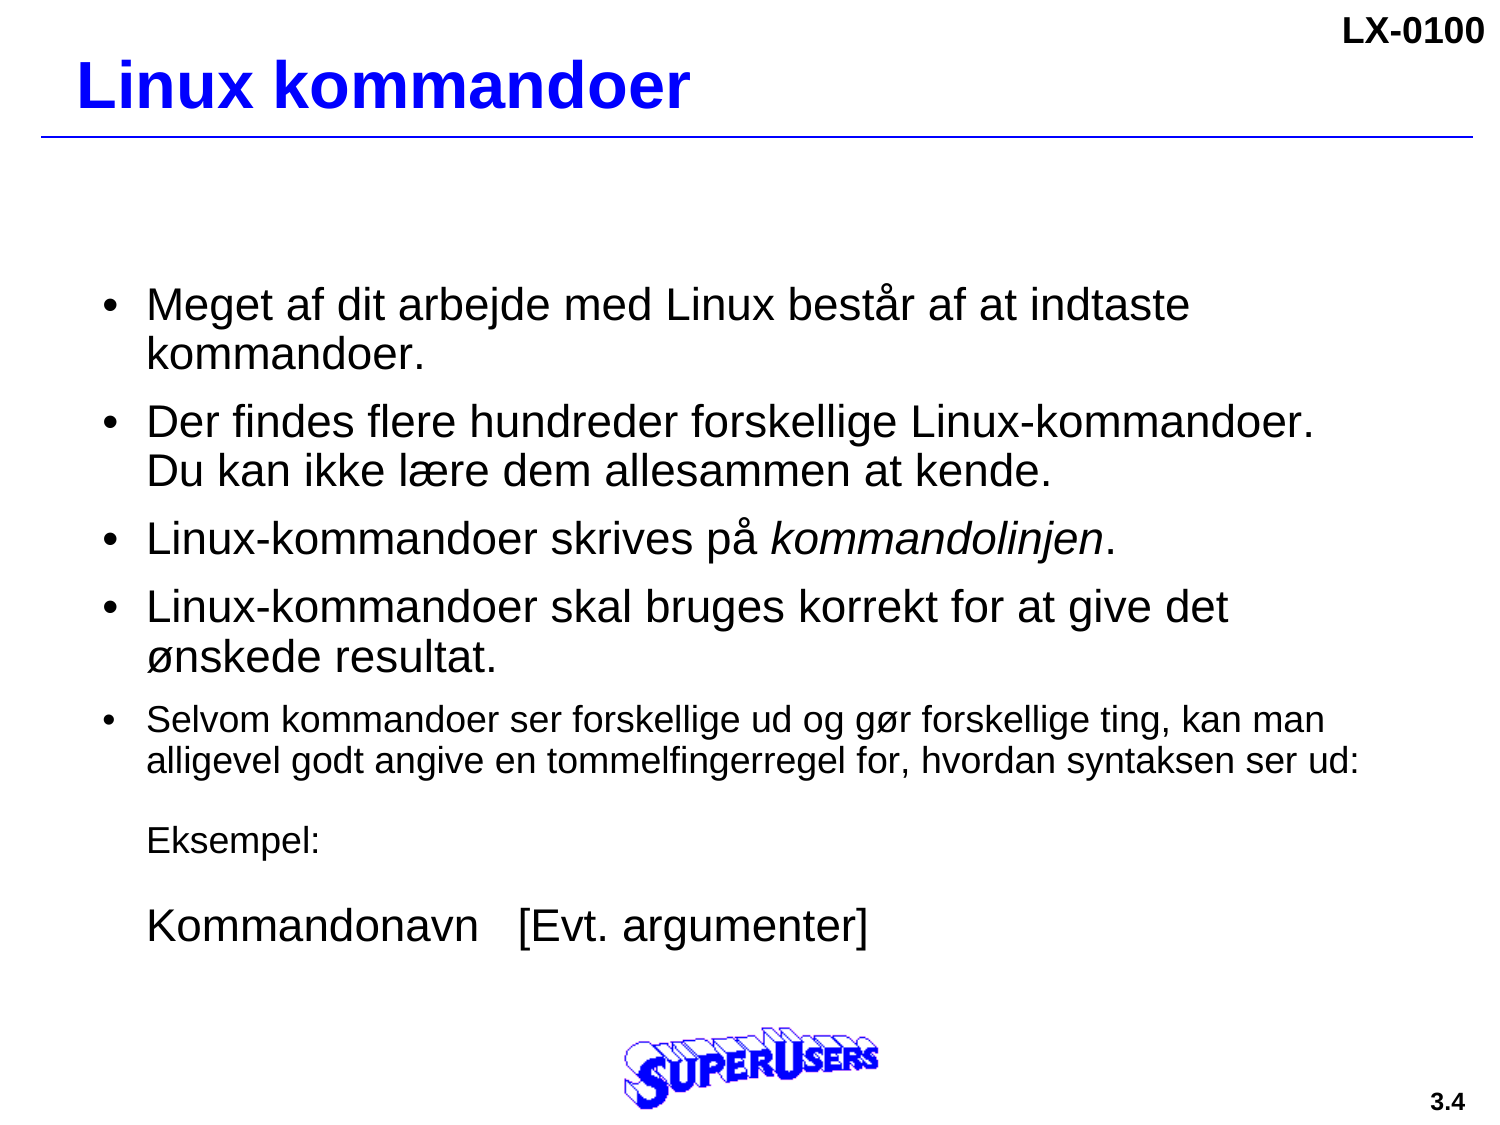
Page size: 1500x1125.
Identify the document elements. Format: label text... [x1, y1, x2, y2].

picture [620, 1051, 880, 1111]
title Linux kommandoer [76, 39, 1424, 126]
list Meget af dit arbejde med Linux består af at indtaste kommandoer. Der findes flere hundreder forskellige Linux-kommandoer. Du kan ikke lære dem allesammen at kende. Linux-kommandoer skrives på kommandolinjen. Linux-kommandoer skal bruges korrekt for at give det ønskede resultat. Selvom kommandoer ser forskellige ud og gør forskellige ting, kan man alligevel godt angive en tommelfingerregel for, hvordan syntaksen ser ud: Eksempel: Kommandonavn [Evt. argumenter] [88, 180, 1398, 1051]
